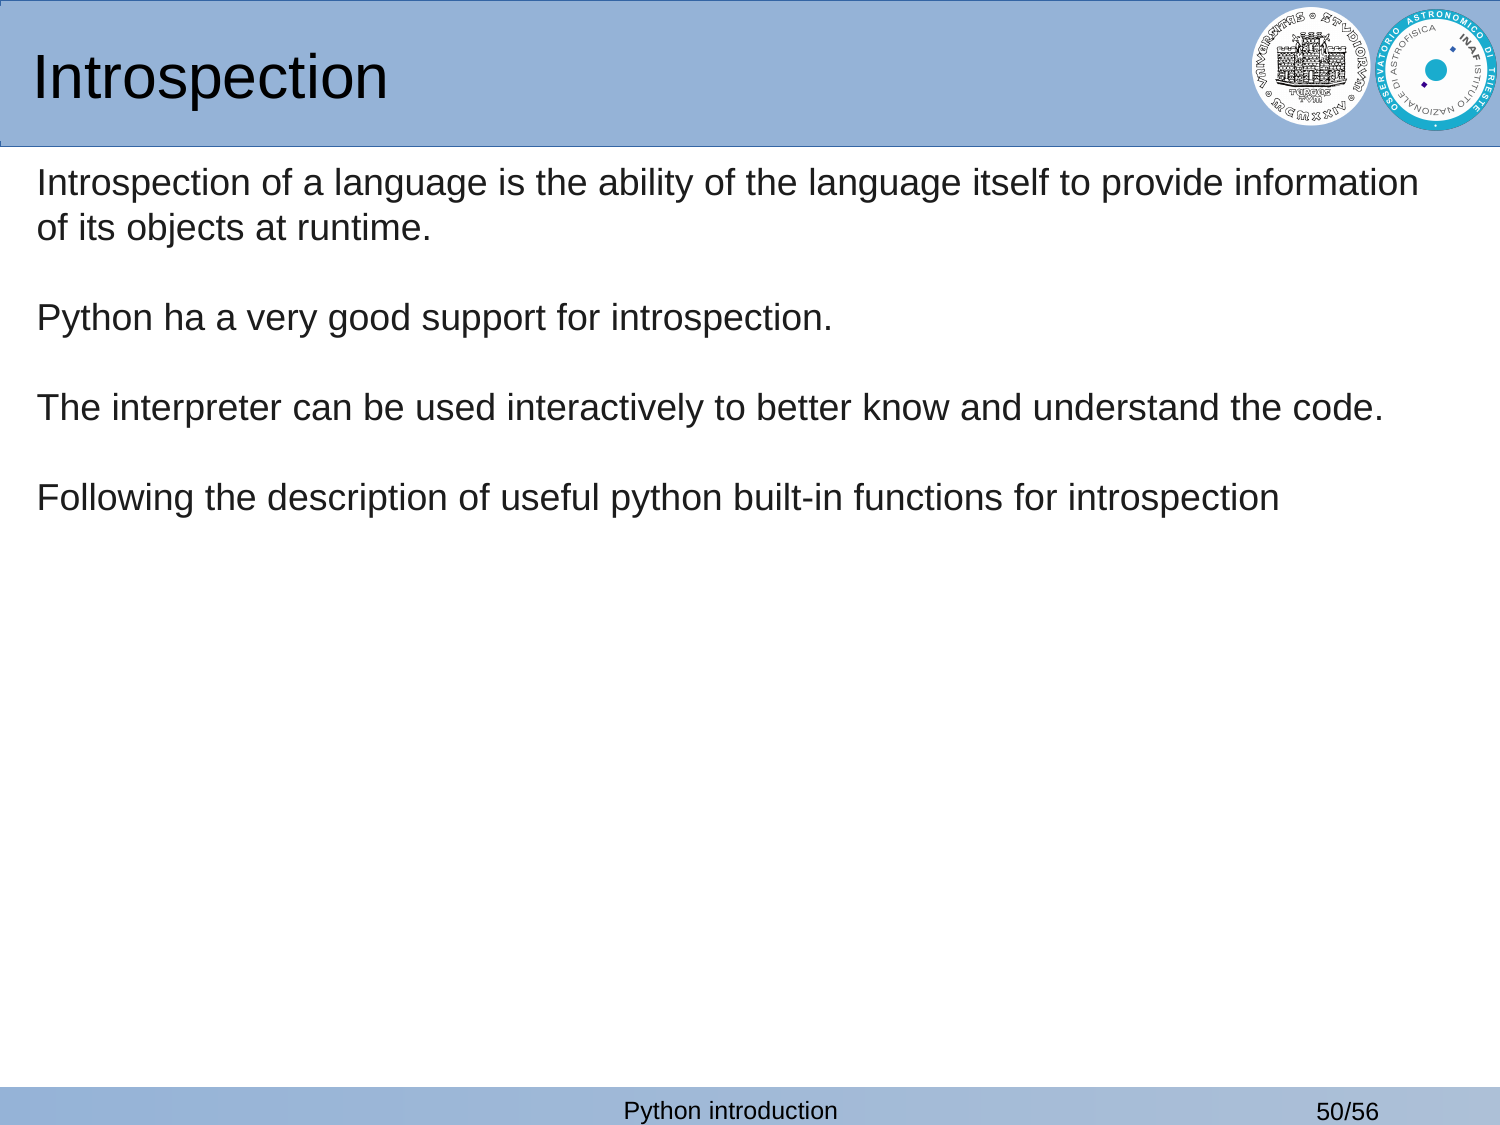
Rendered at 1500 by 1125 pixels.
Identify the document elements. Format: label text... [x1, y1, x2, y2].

list Introspection of a language is the ability of the language itself to provide information of its objects at runtime. Python ha a very good support for introspection. The interpreter can be used interactively to better know and understand the code. Following the description of useful python built-in functions for introspection [21, 150, 1455, 1087]
text_box Introspection [0, 5, 1243, 141]
picture [1252, 0, 1500, 156]
